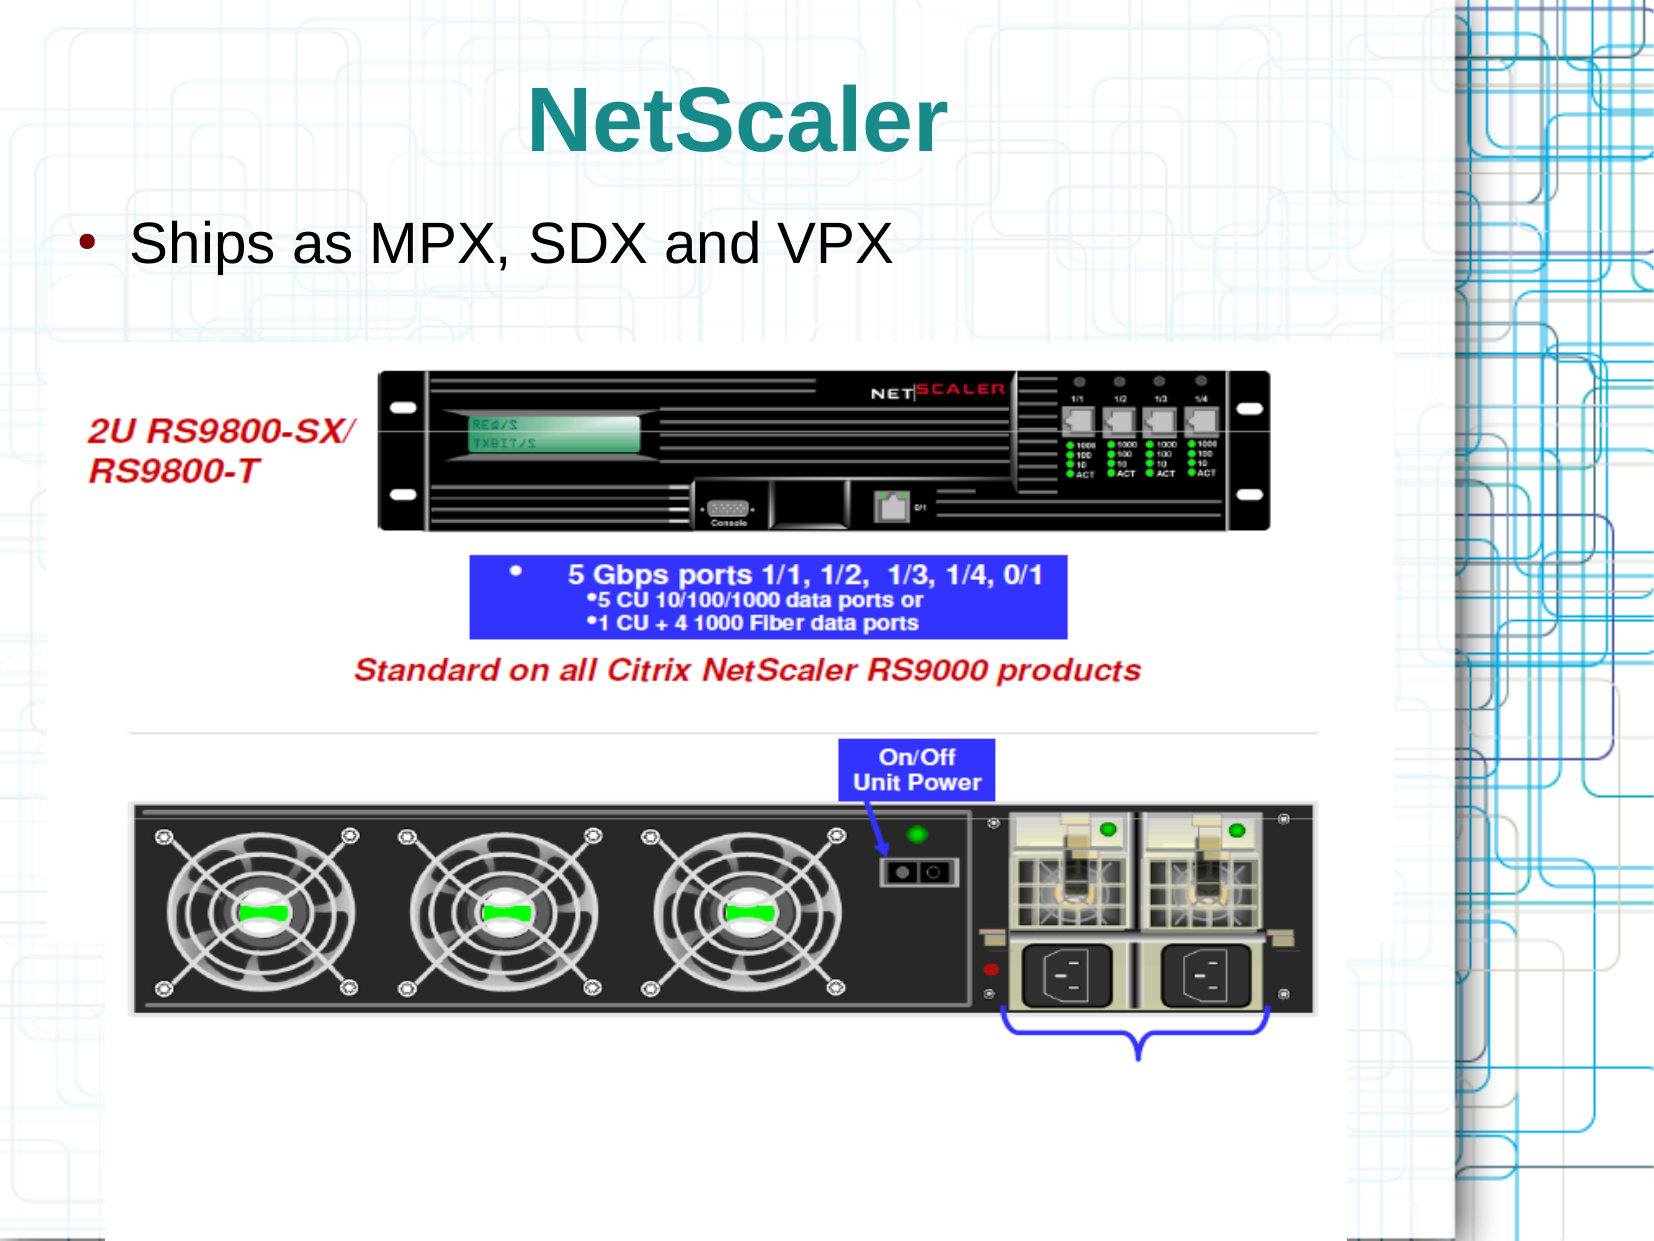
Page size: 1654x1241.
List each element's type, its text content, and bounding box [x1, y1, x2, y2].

picture [0, 0, 1654, 1241]
list Ships as MPX, SDX and VPX [59, 211, 1453, 308]
title NetScaler [59, 49, 1418, 189]
